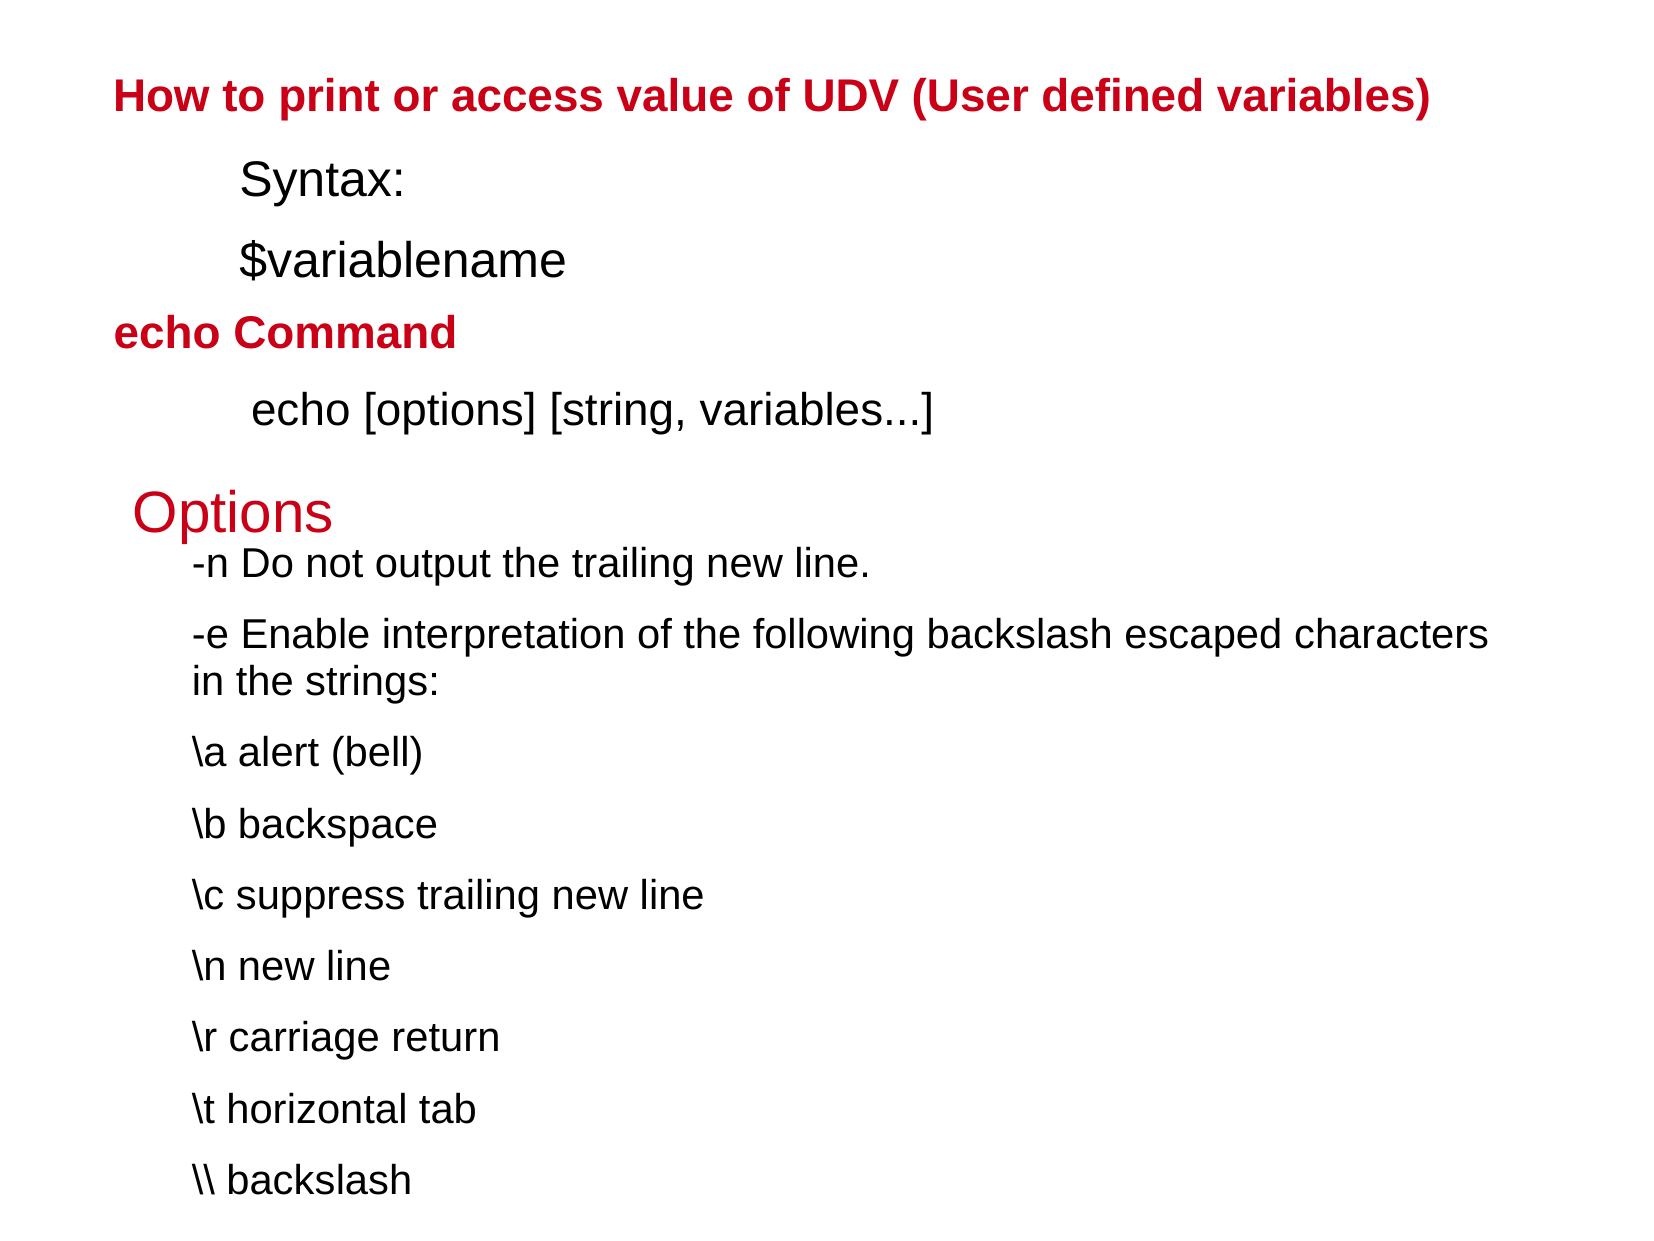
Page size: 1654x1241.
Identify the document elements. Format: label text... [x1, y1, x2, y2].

text_box Syntax: $variablename [224, 144, 798, 296]
text_box -n Do not output the trailing new line. -e Enable interpretation of the following backslash escaped characters in the strings: \a alert (bell) \b backspace \c suppress trailing new line \n new line \r carriage return \t horizontal tab \\ backslash [177, 532, 1536, 1211]
text_box How to print or access value of UDV (User defined variables) [98, 62, 1447, 178]
text_box echo [options] [string, variables...] [236, 376, 1063, 443]
text_box echo Command [99, 299, 473, 414]
text_box Options [118, 472, 393, 621]
